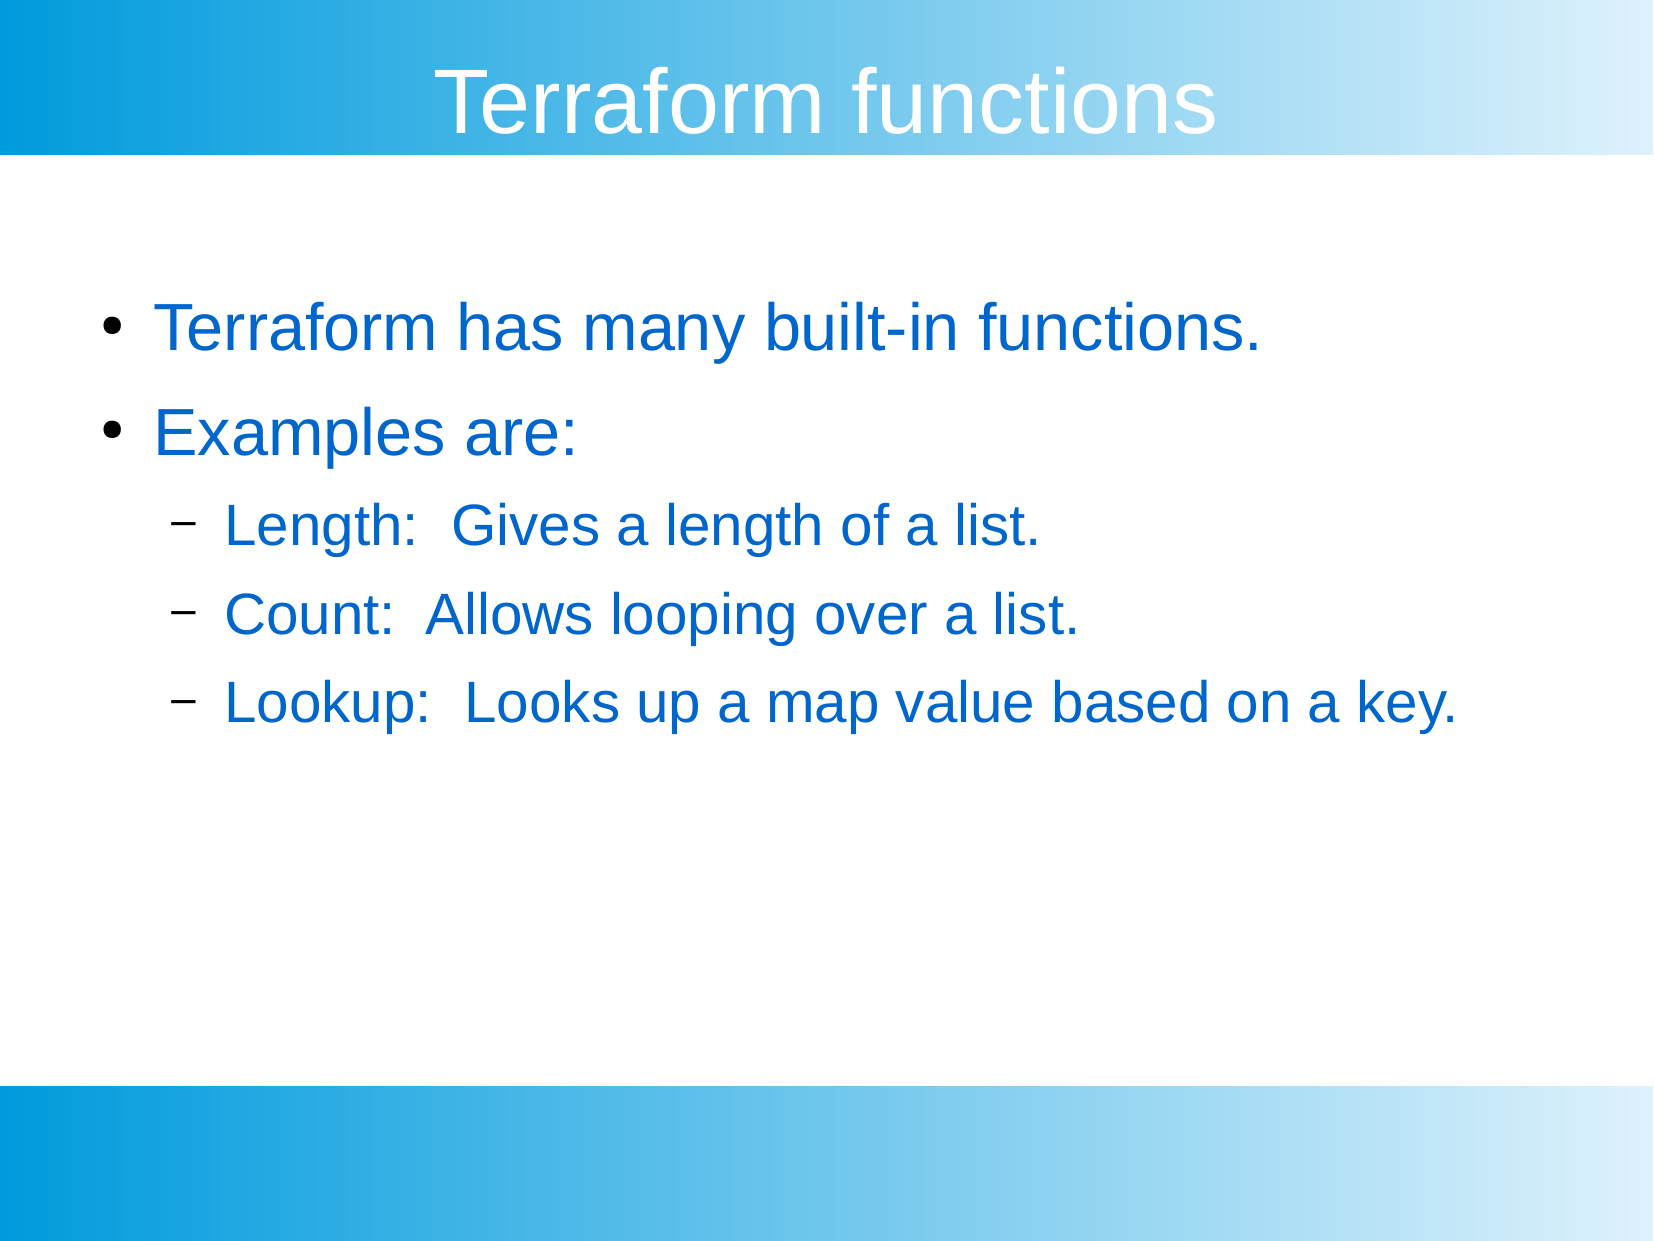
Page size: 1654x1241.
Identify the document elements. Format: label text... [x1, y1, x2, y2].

title Terraform functions [82, 49, 1571, 155]
list Terraform has many built-in functions. Examples are: Length: Gives a length of a list. Count: Allows looping over a list. Lookup: Looks up a map value based on a key. [82, 290, 1571, 1010]
